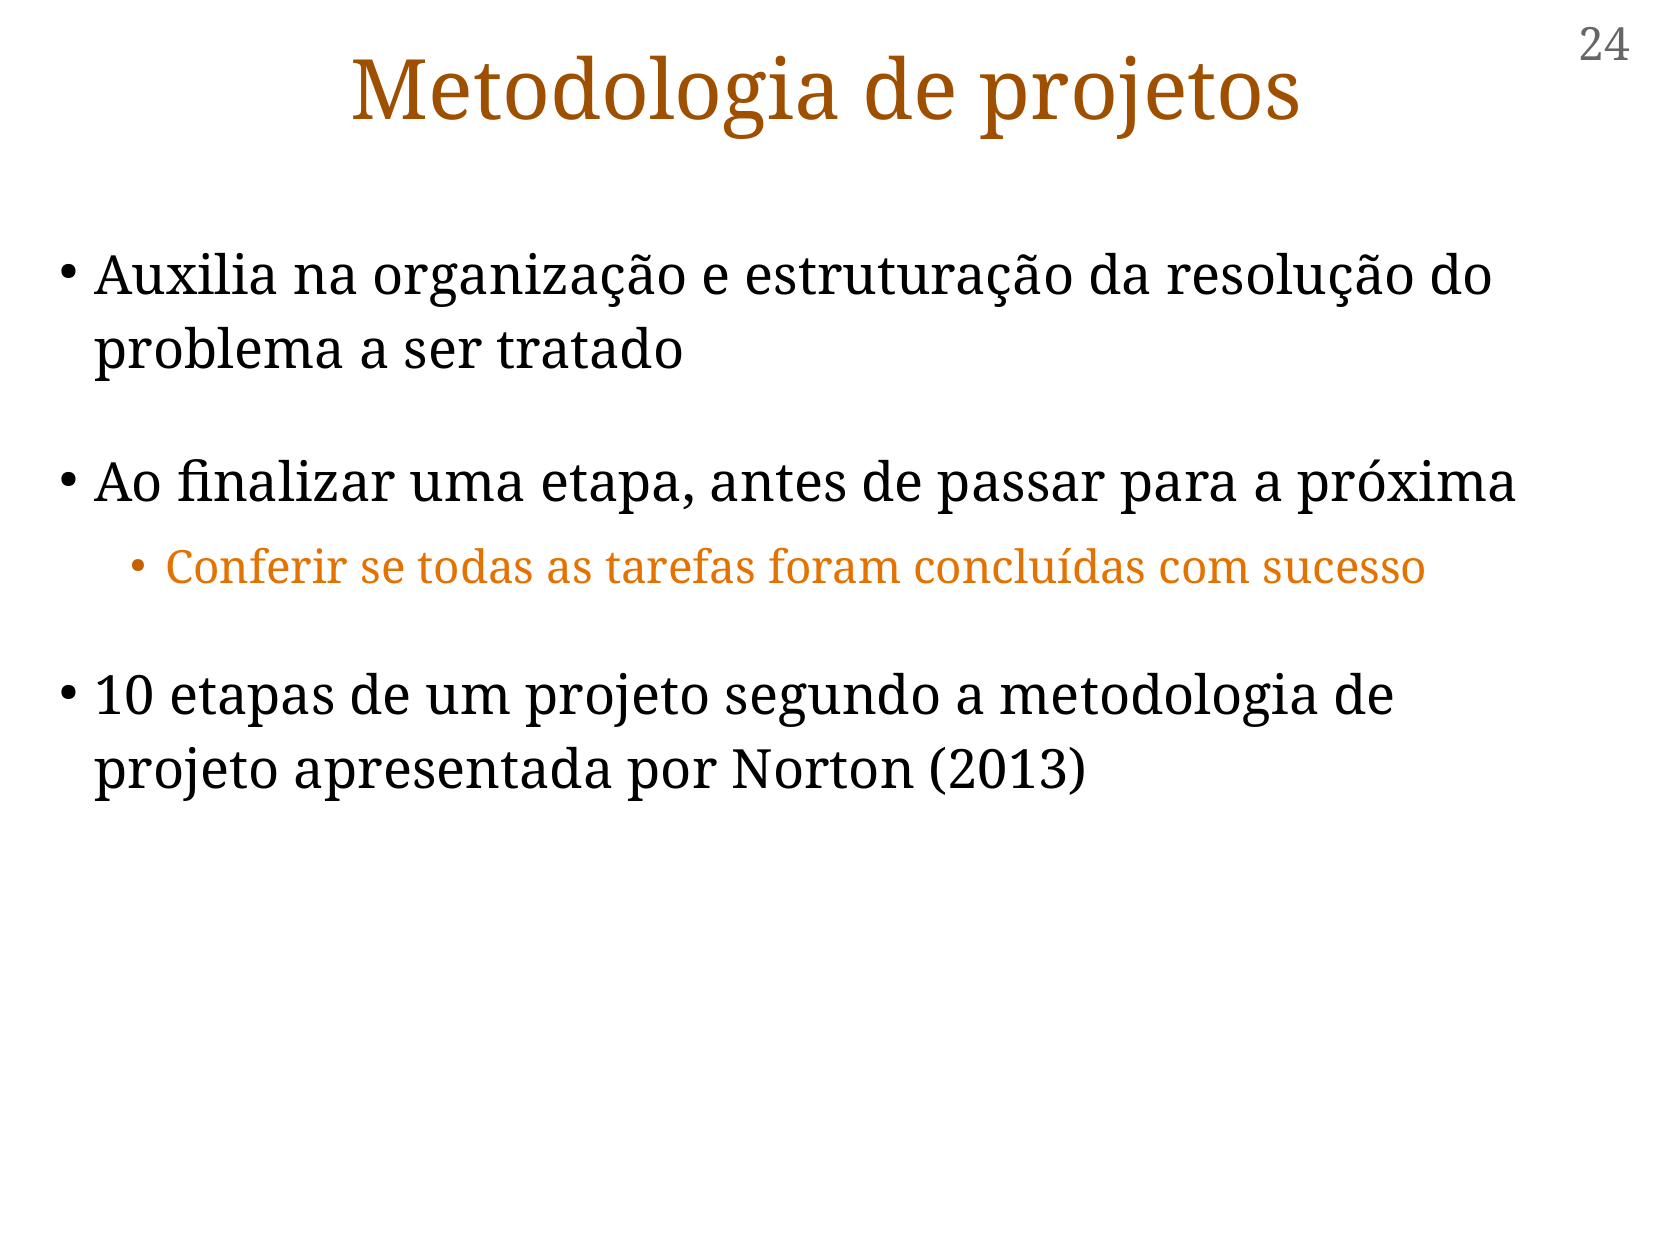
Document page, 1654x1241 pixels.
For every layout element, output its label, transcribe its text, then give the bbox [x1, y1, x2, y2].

list Auxilia na organização e estruturação da resolução do problema a ser tratado Ao finalizar uma etapa, antes de passar para a próxima Conferir se todas as tarefas foram concluídas com sucesso 10 etapas de um projeto segundo a metodologia de projeto apresentada por Norton (2013) [59, 236, 1595, 1211]
title Metodologia de projetos [59, 29, 1595, 148]
